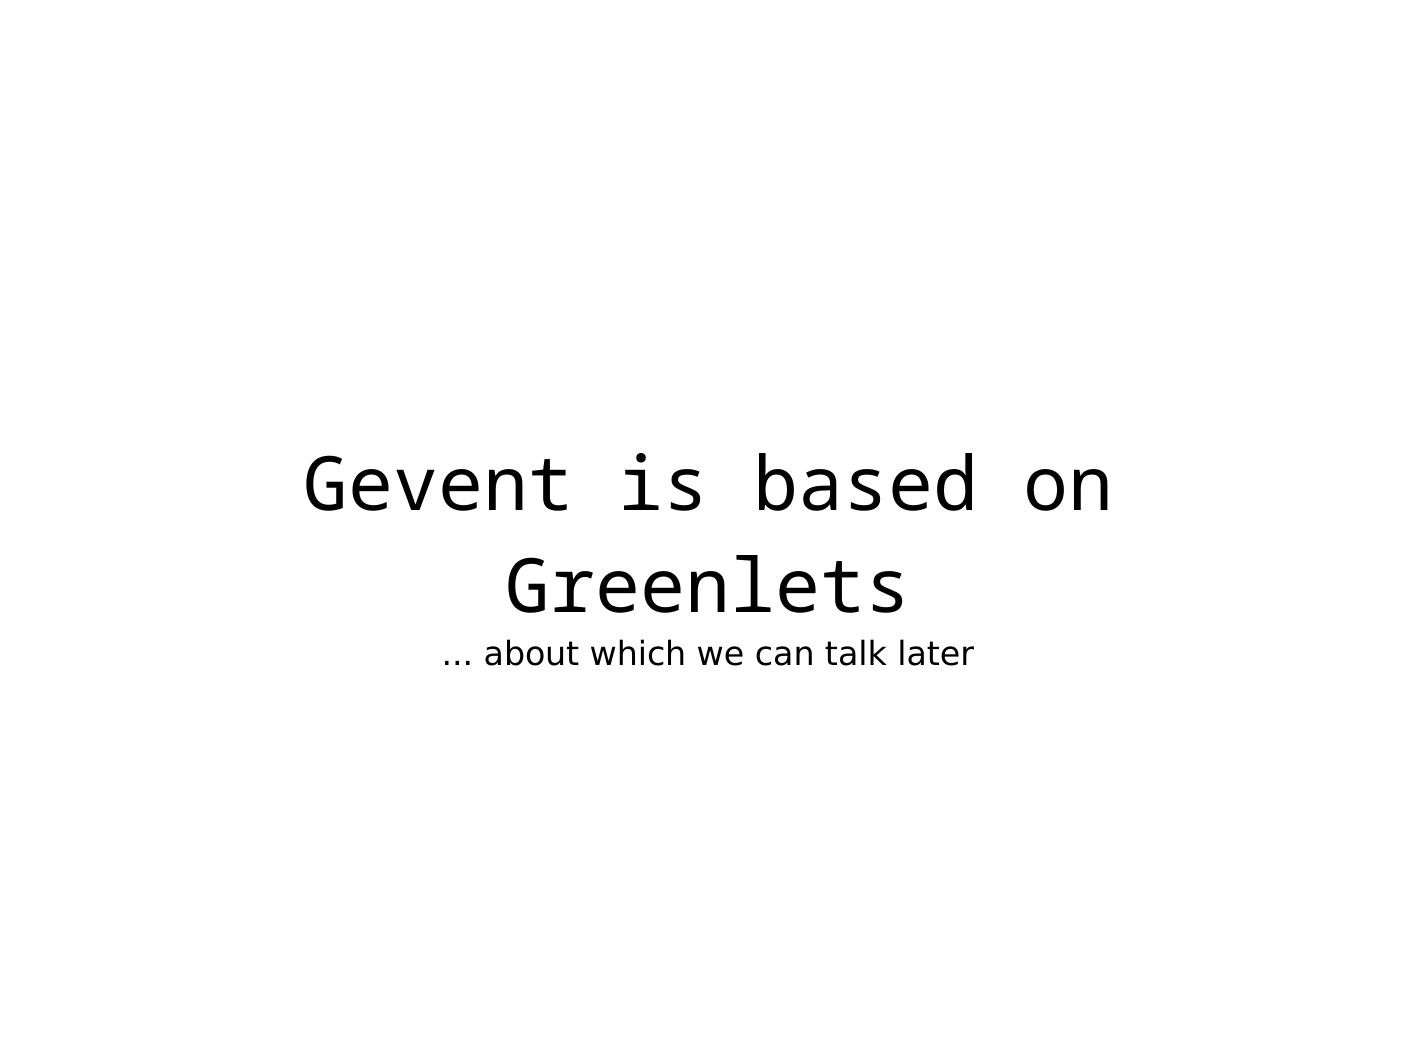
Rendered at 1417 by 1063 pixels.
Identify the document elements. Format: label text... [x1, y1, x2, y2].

text_box Gevent is based on Greenlets ... about which we can talk later [103, 422, 1314, 564]
